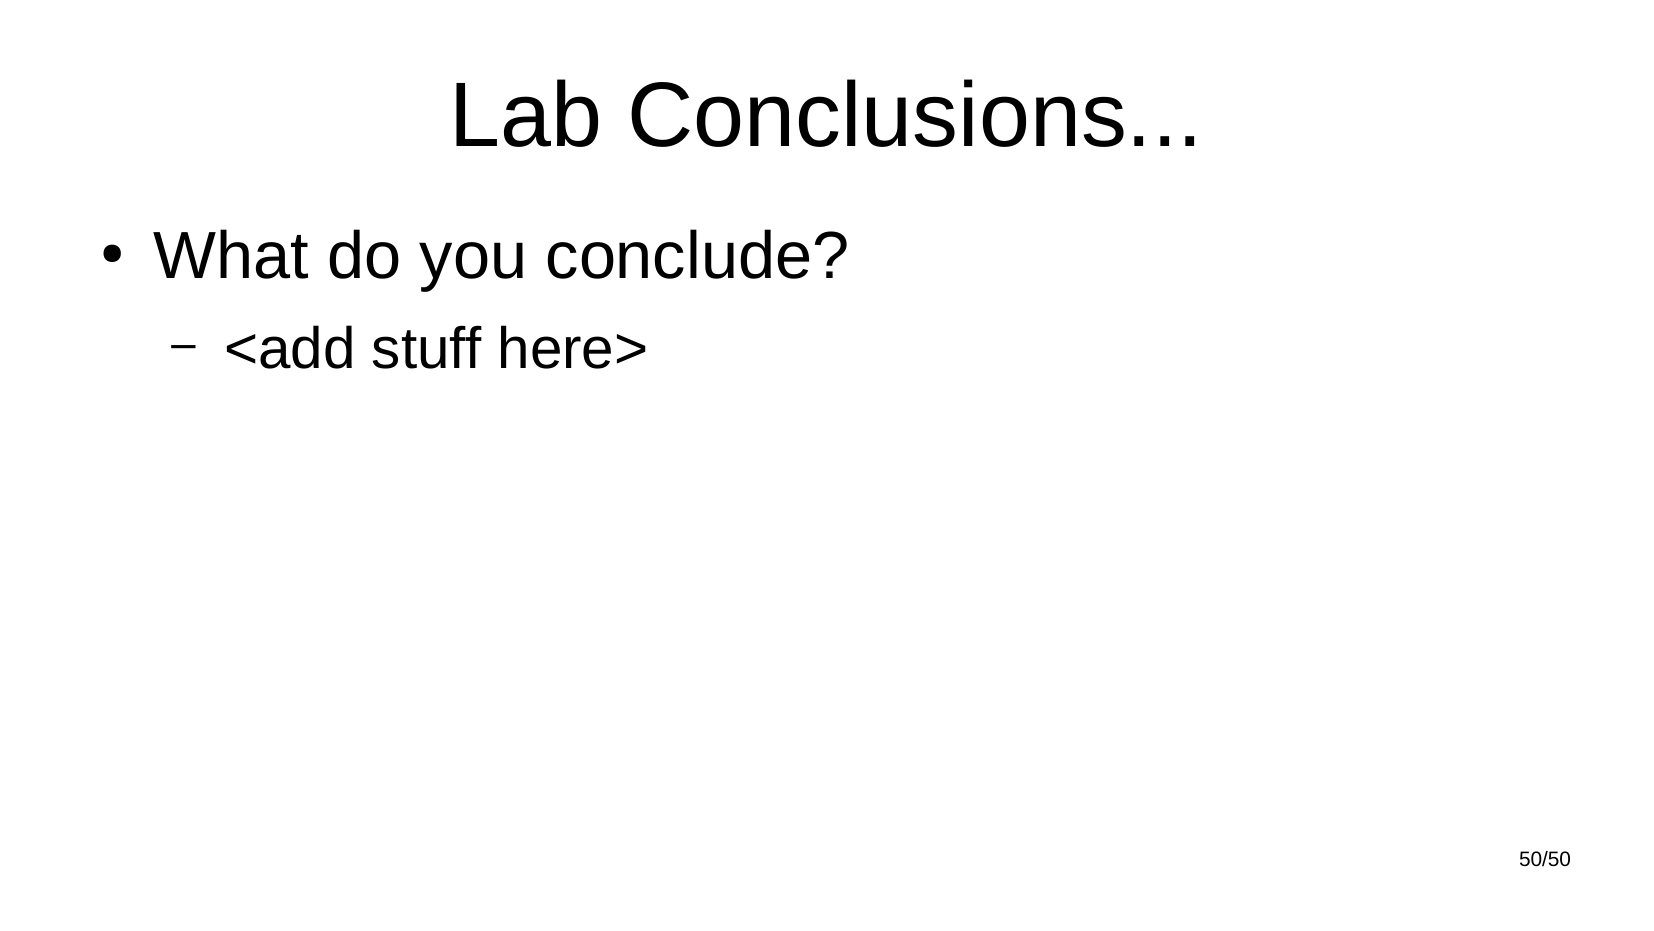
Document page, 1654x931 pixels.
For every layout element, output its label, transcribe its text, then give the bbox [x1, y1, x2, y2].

list What do you conclude? <add stuff here> [82, 217, 1571, 758]
title Lab Conclusions... [82, 37, 1571, 193]
